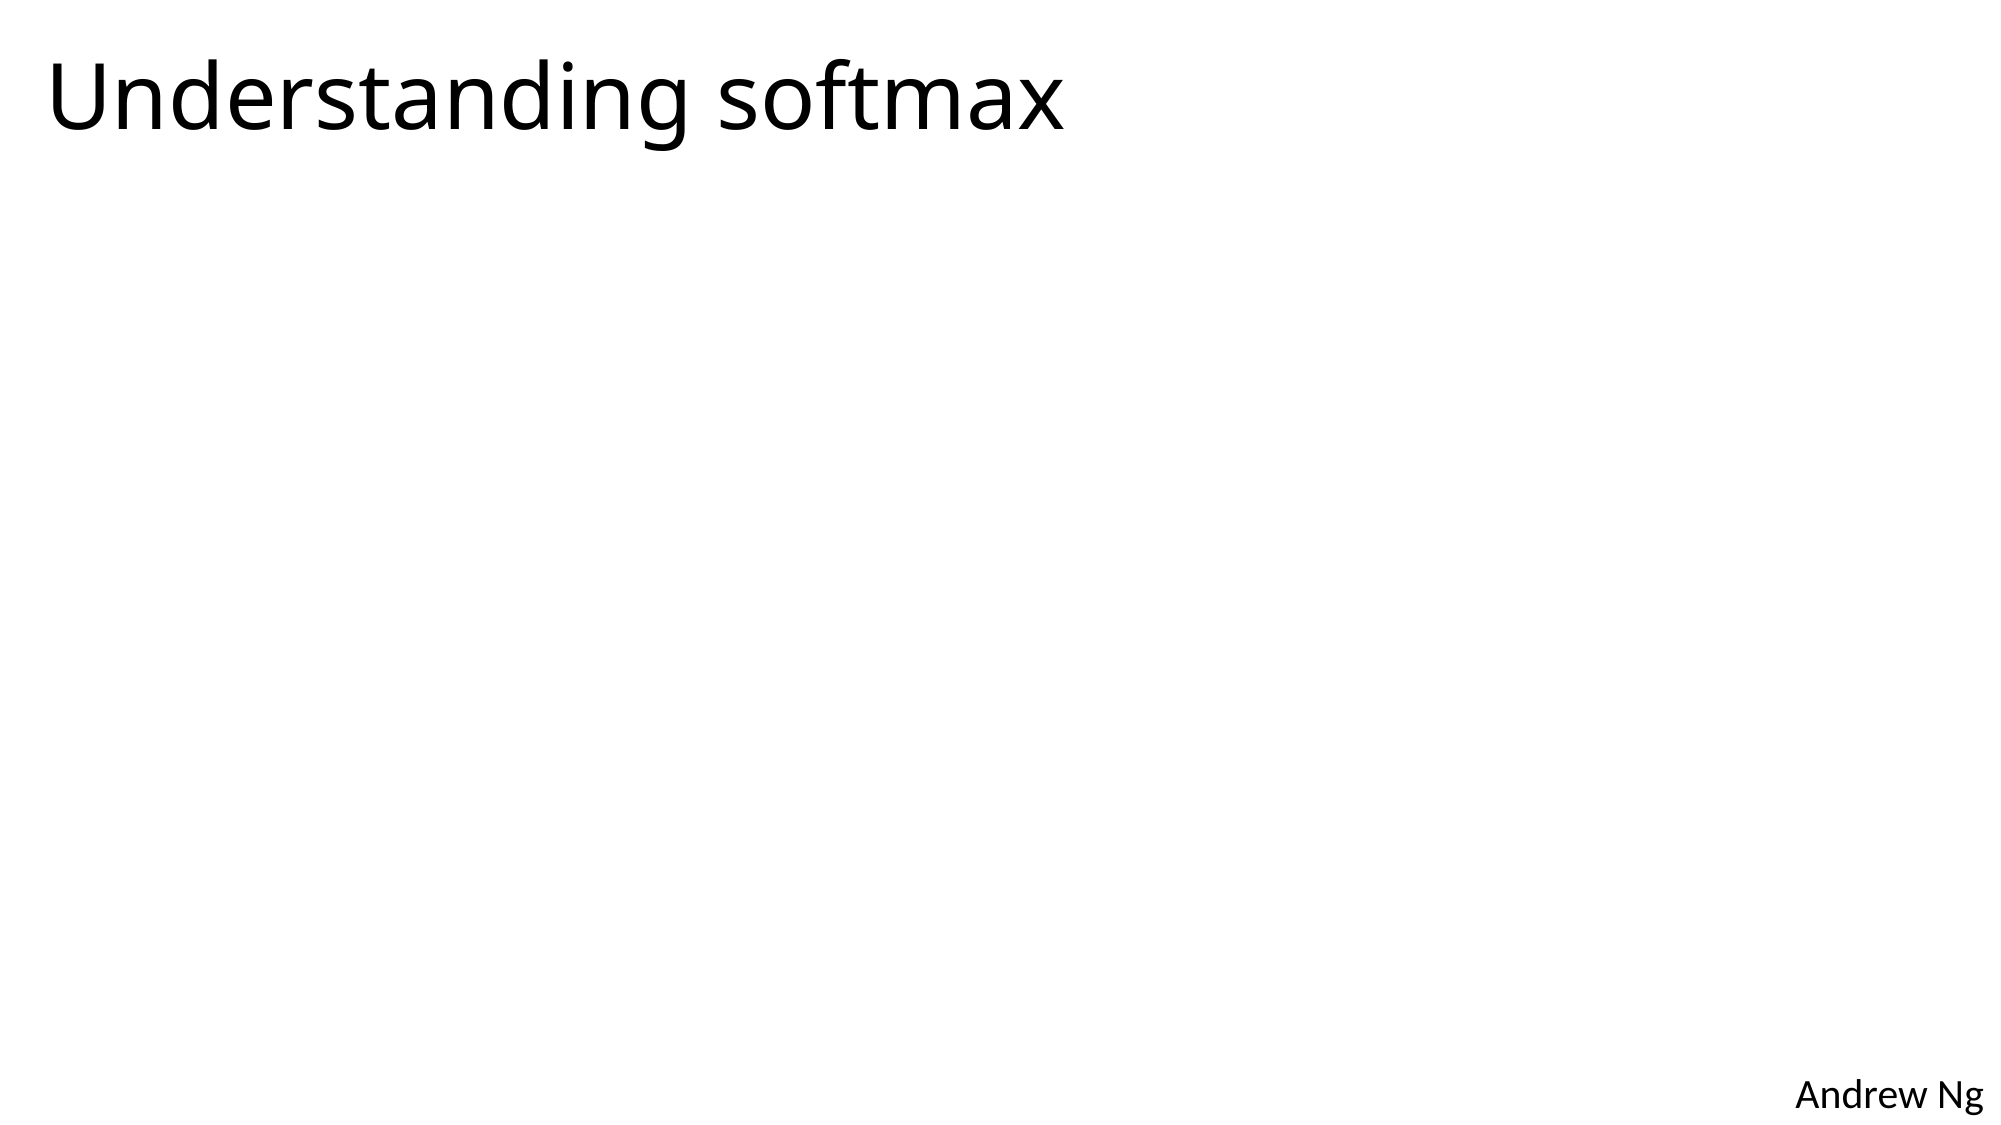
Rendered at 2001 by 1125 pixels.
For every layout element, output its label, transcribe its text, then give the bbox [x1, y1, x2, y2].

title Understanding softmax [30, 29, 2000, 248]
